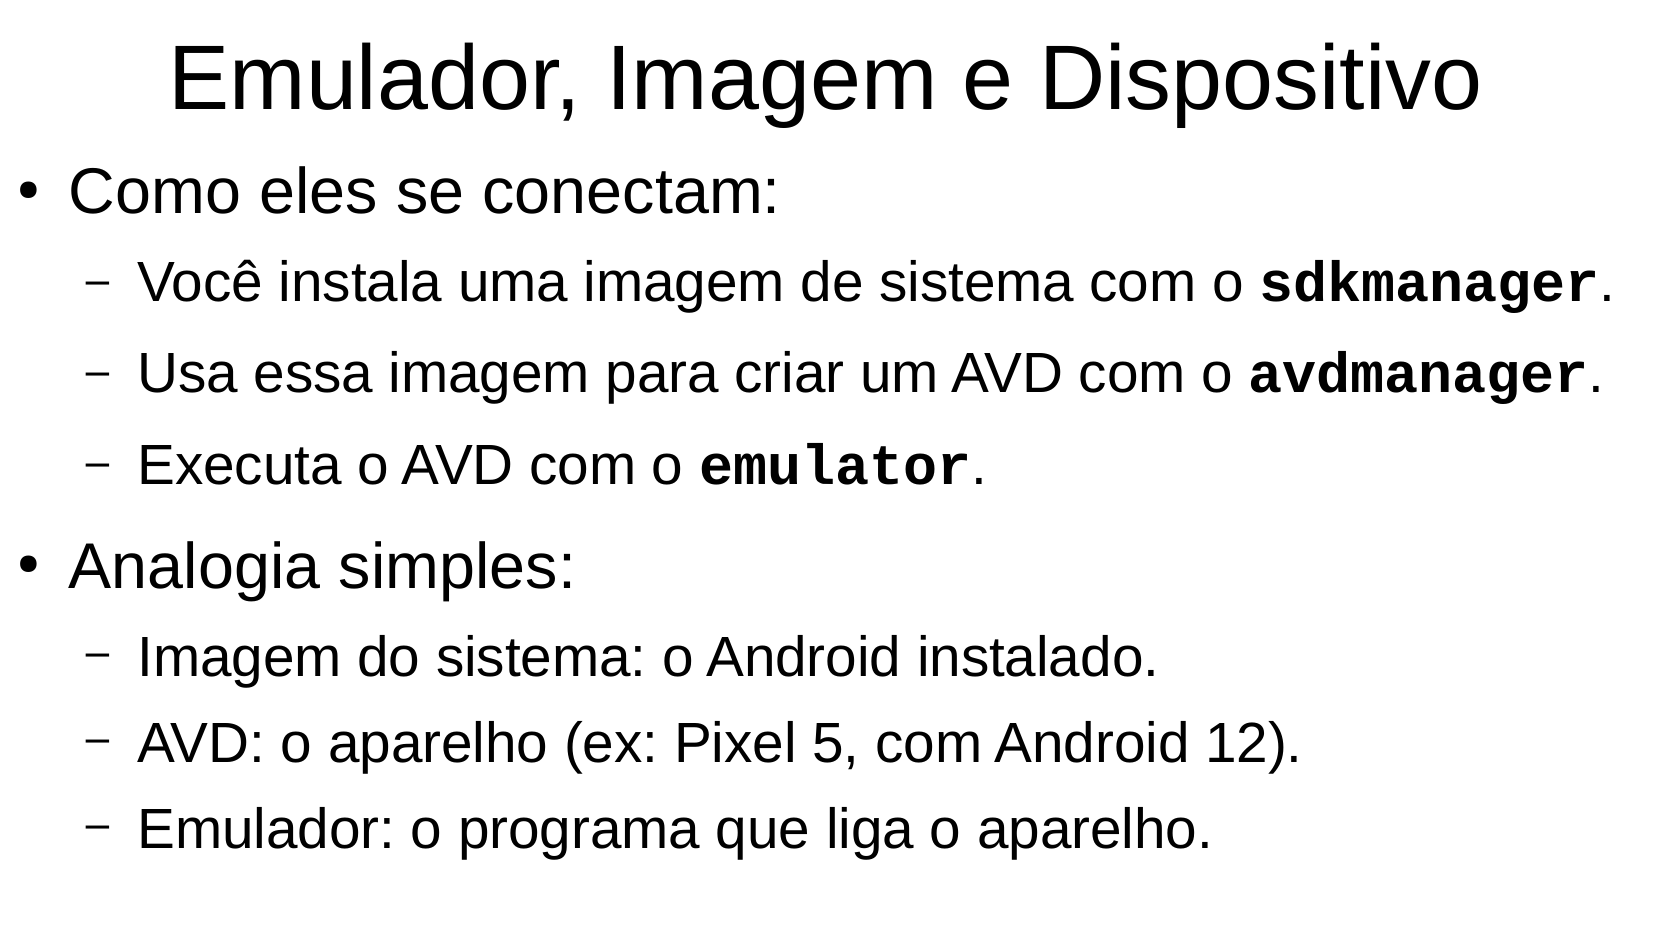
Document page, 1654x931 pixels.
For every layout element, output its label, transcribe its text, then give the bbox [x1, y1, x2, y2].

list Como eles se conectam: Você instala uma imagem de sistema com o sdkmanager. Usa essa imagem para criar um AVD com o avdmanager. Executa o AVD com o emulator. Analogia simples: Imagem do sistema: o Android instalado. AVD: o aparelho (ex: Pixel 5, com Android 12). Emulador: o programa que liga o aparelho. [0, 155, 1654, 867]
title Emulador, Imagem e Dispositivo [0, 0, 1654, 155]
